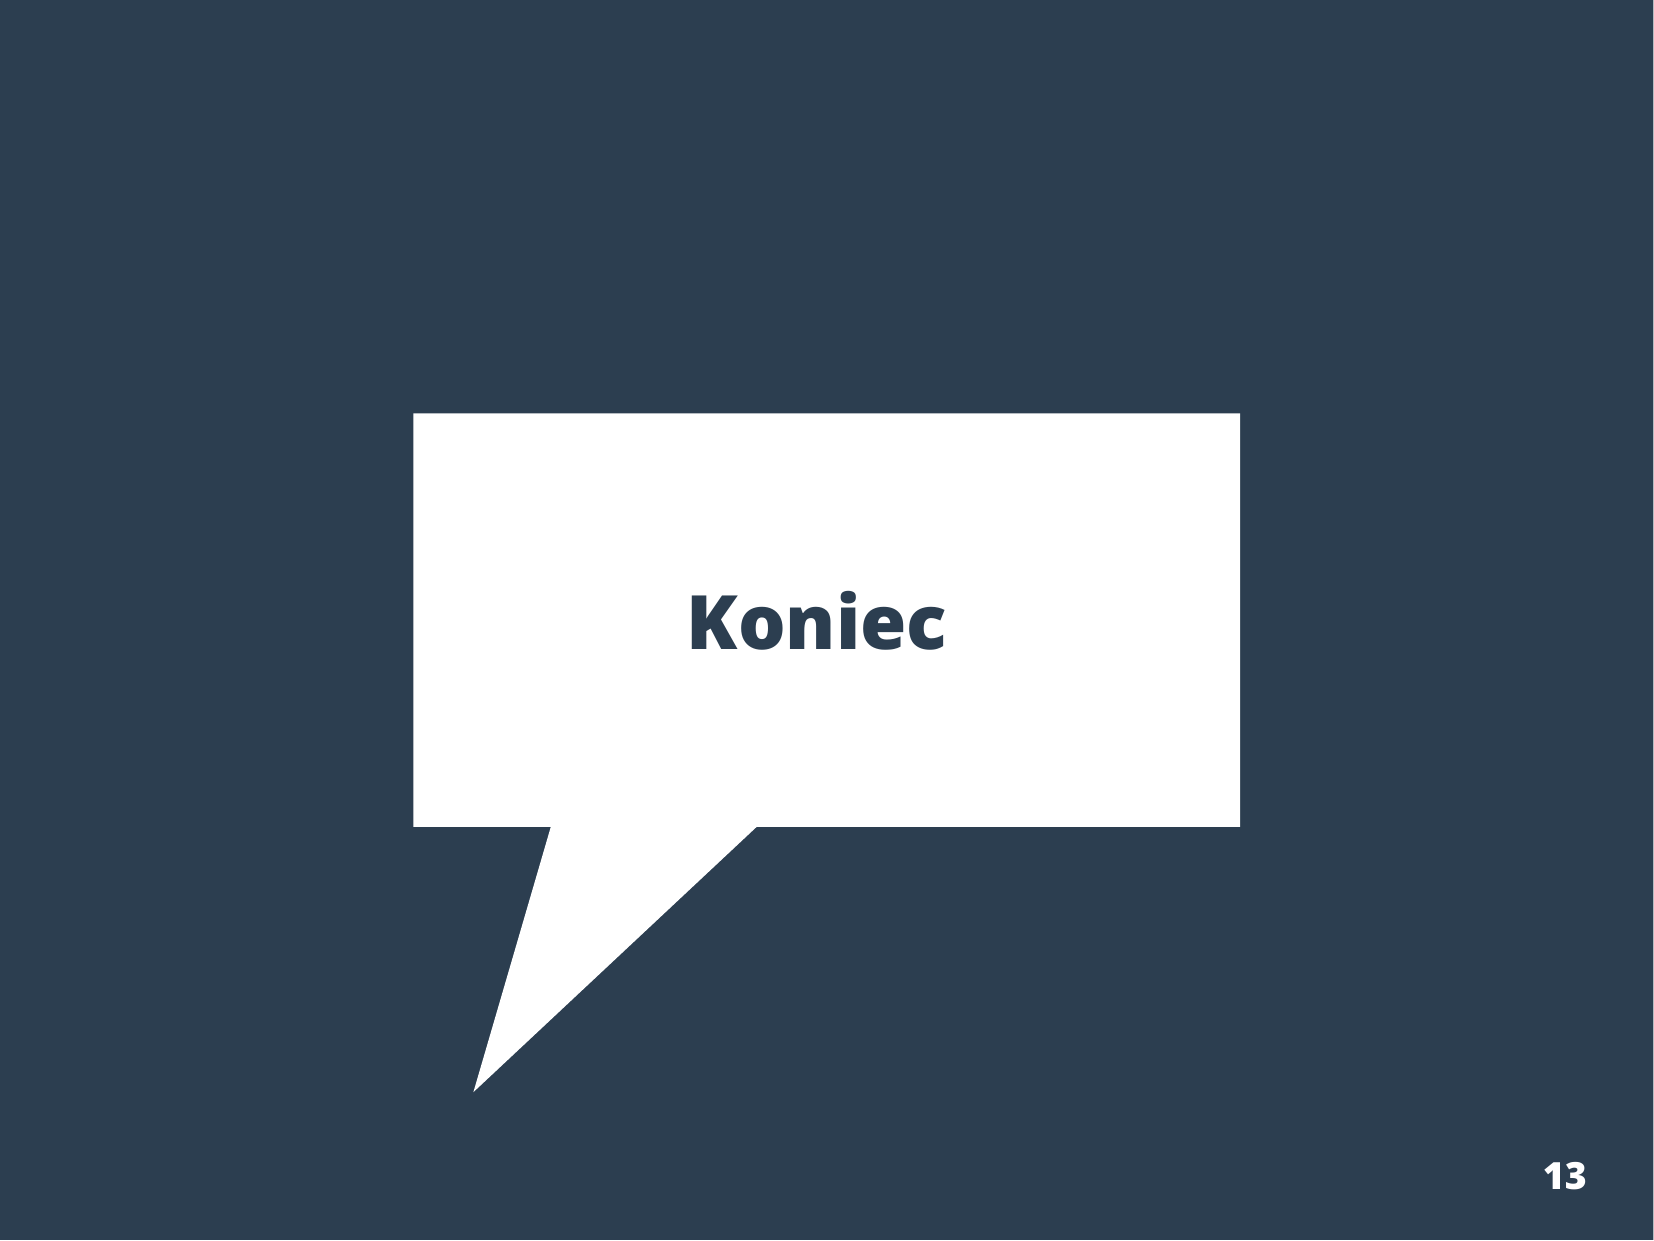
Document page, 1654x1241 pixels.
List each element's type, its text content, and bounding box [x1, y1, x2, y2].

title Koniec [442, 442, 1211, 798]
